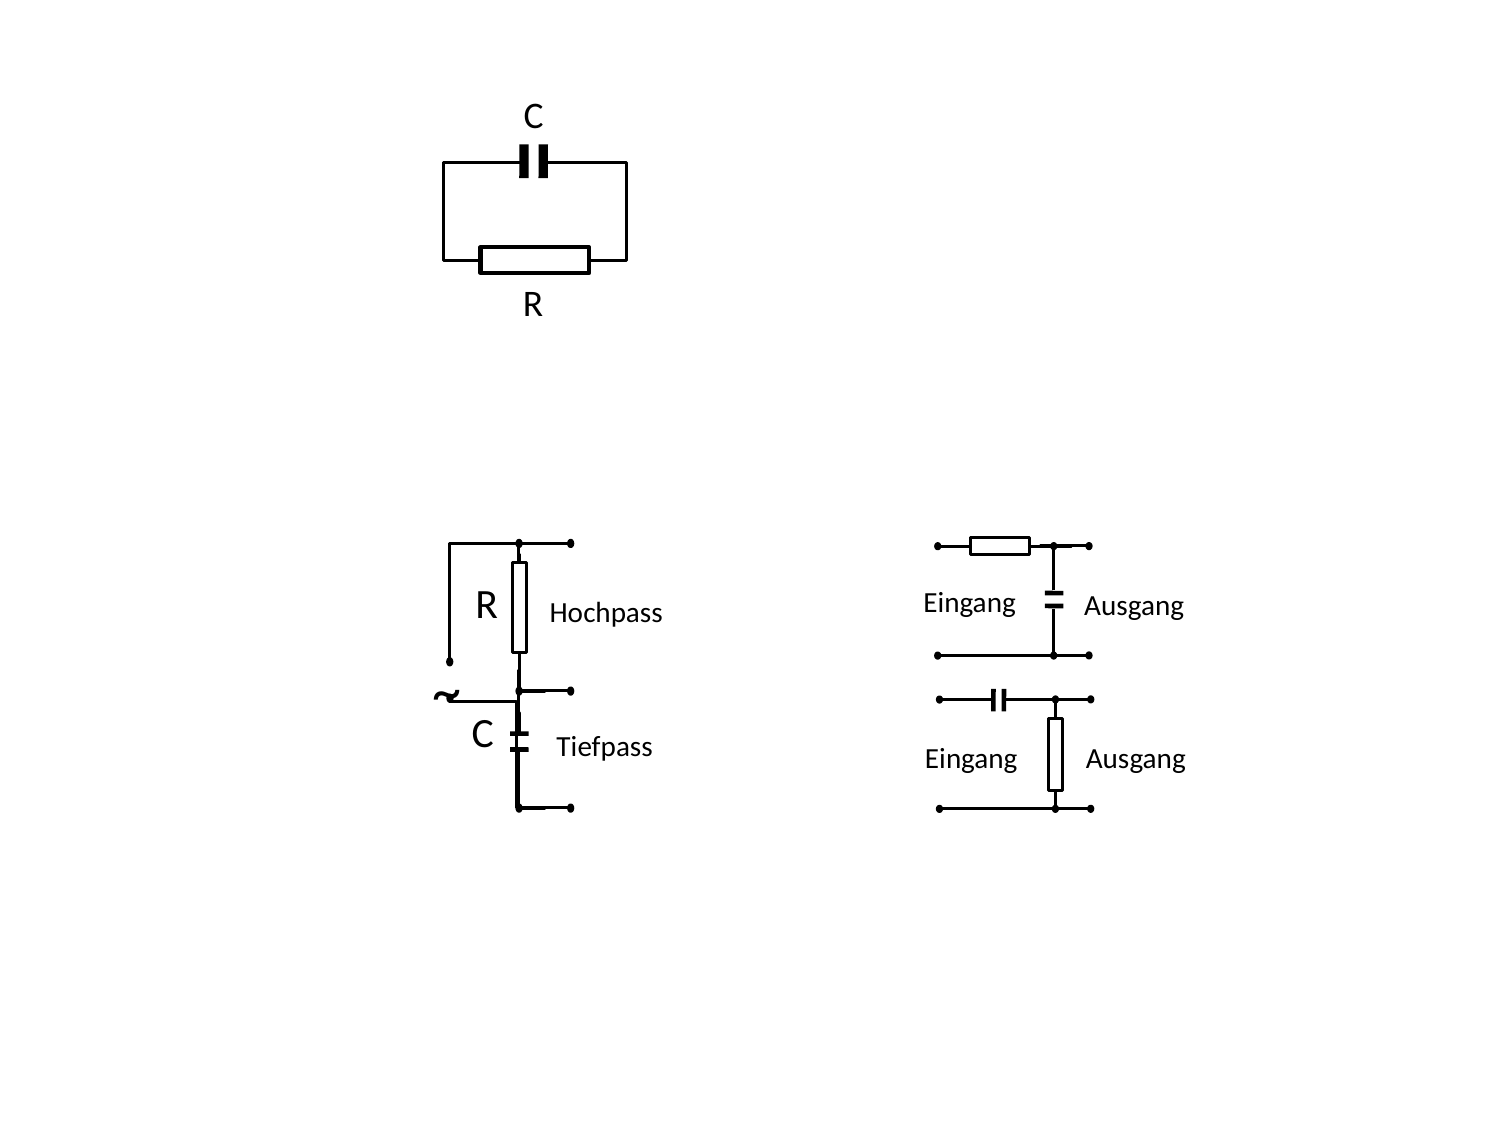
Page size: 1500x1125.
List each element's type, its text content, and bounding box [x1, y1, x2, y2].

text_box R [508, 271, 559, 332]
text_box Eingang [908, 575, 1031, 626]
text_box [430, 96, 637, 320]
text_box [443, 534, 620, 817]
text_box Eingang [910, 731, 1033, 782]
text_box [908, 530, 1130, 825]
text_box Ausgang [1071, 731, 1201, 782]
text_box R [460, 569, 514, 635]
text_box Ausgang [1069, 578, 1199, 629]
text_box Hochpass [534, 586, 679, 636]
text_box C [456, 698, 509, 764]
text_box C [508, 83, 559, 144]
text_box ~ [417, 645, 477, 731]
text_box Tiefpass [541, 720, 668, 771]
